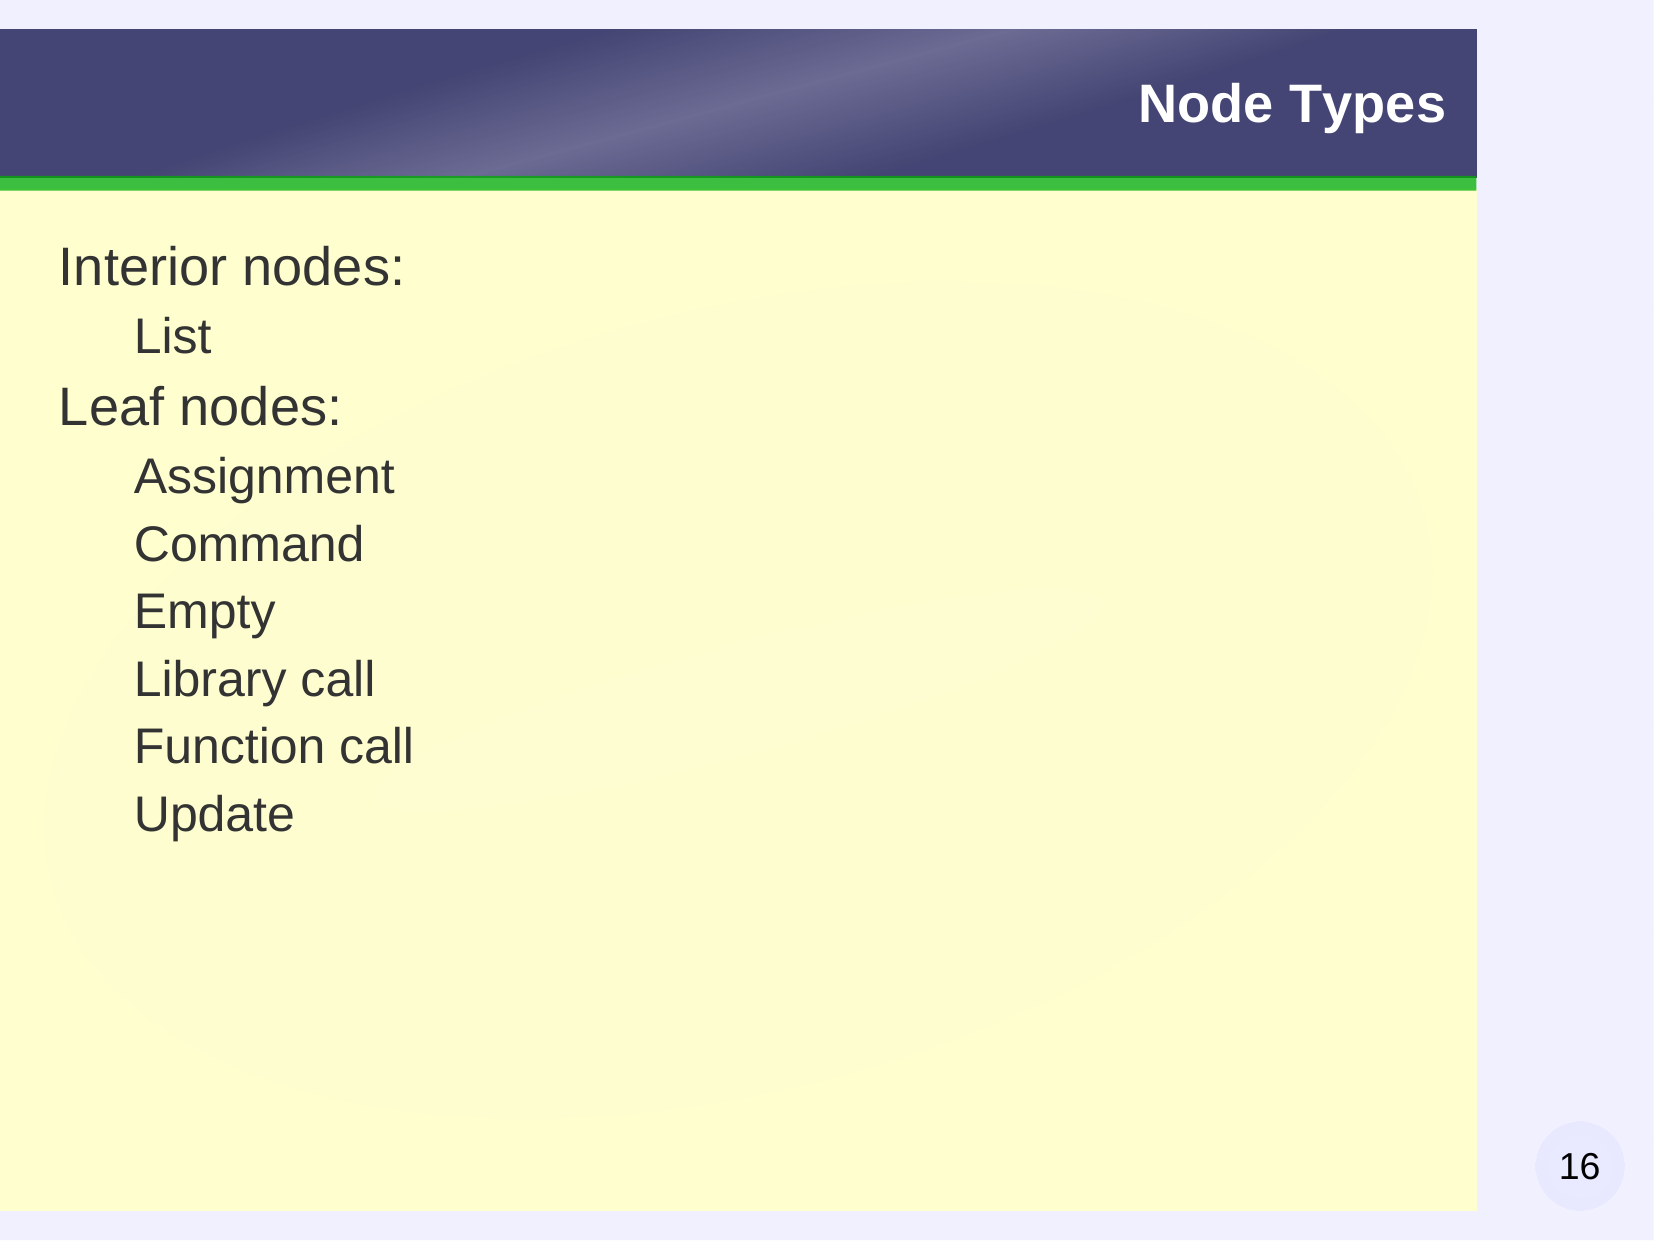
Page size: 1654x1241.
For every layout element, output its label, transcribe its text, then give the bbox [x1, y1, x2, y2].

title Node Types [29, 59, 1447, 148]
list Interior nodes: List Leaf nodes: Assignment Command Empty Library call Function call Update [59, 236, 1418, 1182]
